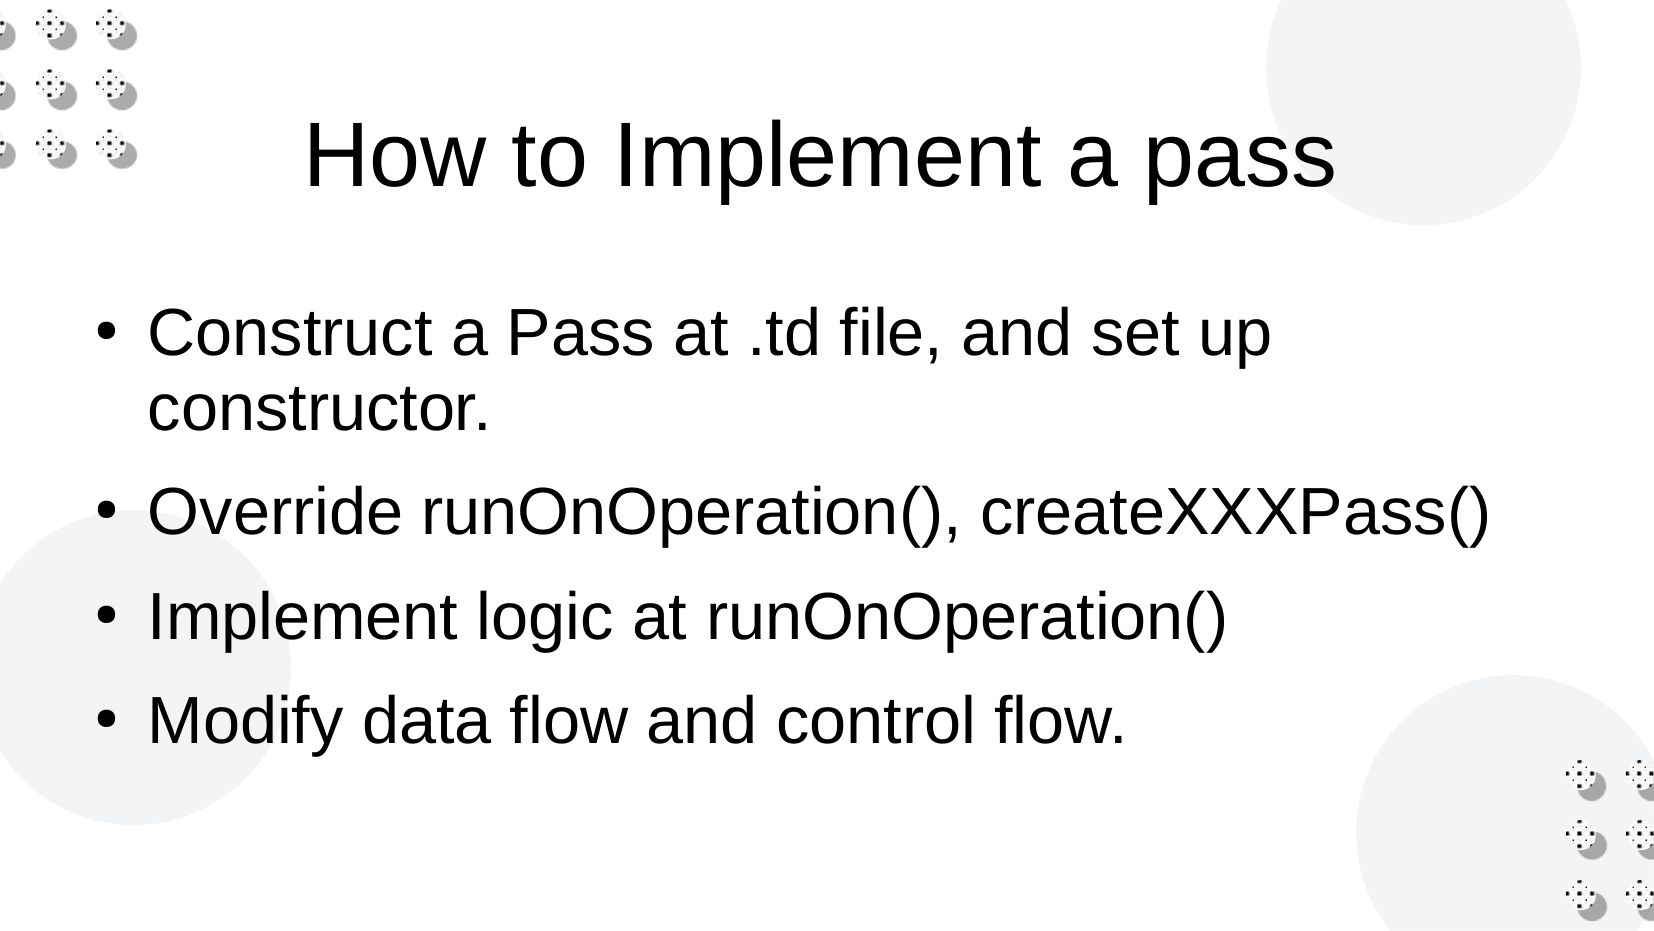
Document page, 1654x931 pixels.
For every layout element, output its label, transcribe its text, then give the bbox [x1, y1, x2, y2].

picture [1565, 820, 1596, 851]
picture [35, 129, 67, 160]
picture [1625, 760, 1654, 791]
picture [1625, 820, 1654, 851]
picture [0, 132, 7, 157]
picture [1625, 880, 1654, 911]
picture [0, 72, 6, 97]
title How to Implement a pass [76, 76, 1565, 233]
list Construct a Pass at .td file, and set up constructor. Override runOnOperation(), createXXXPass() Implement logic at runOnOperation() Modify data flow and control flow. [76, 295, 1565, 835]
picture [0, 12, 6, 37]
picture [1565, 760, 1596, 791]
picture [98, 69, 124, 76]
picture [95, 9, 126, 40]
picture [1565, 880, 1596, 911]
picture [35, 69, 66, 100]
picture [35, 9, 66, 40]
